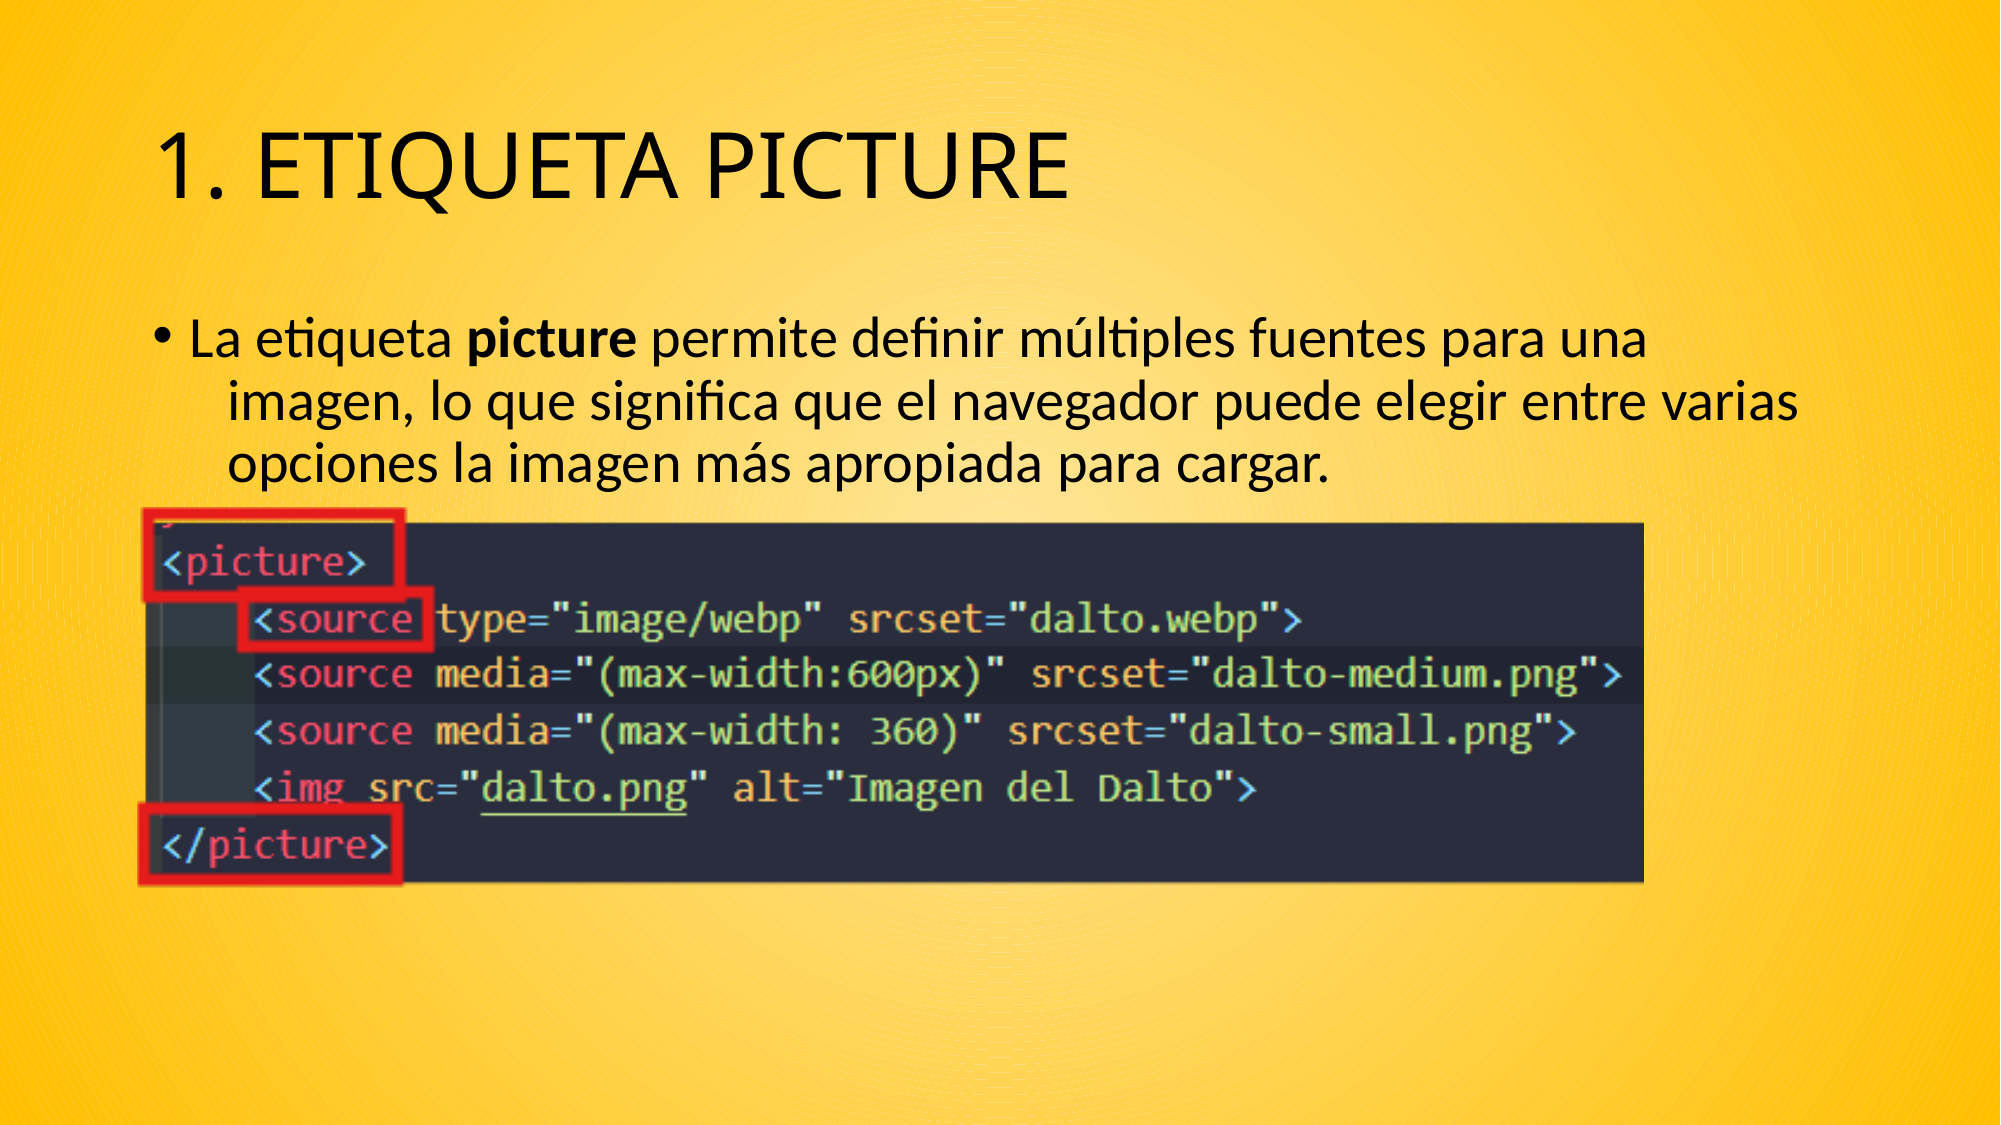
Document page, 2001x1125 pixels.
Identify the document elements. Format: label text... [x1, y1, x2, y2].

title 1. ETIQUETA PICTURE [137, 59, 1863, 278]
picture [137, 507, 1644, 890]
list La etiqueta picture permite definir múltiples fuentes para una imagen, lo que significa que el navegador puede elegir entre varias opciones la imagen más apropiada para cargar. [137, 299, 1863, 1014]
